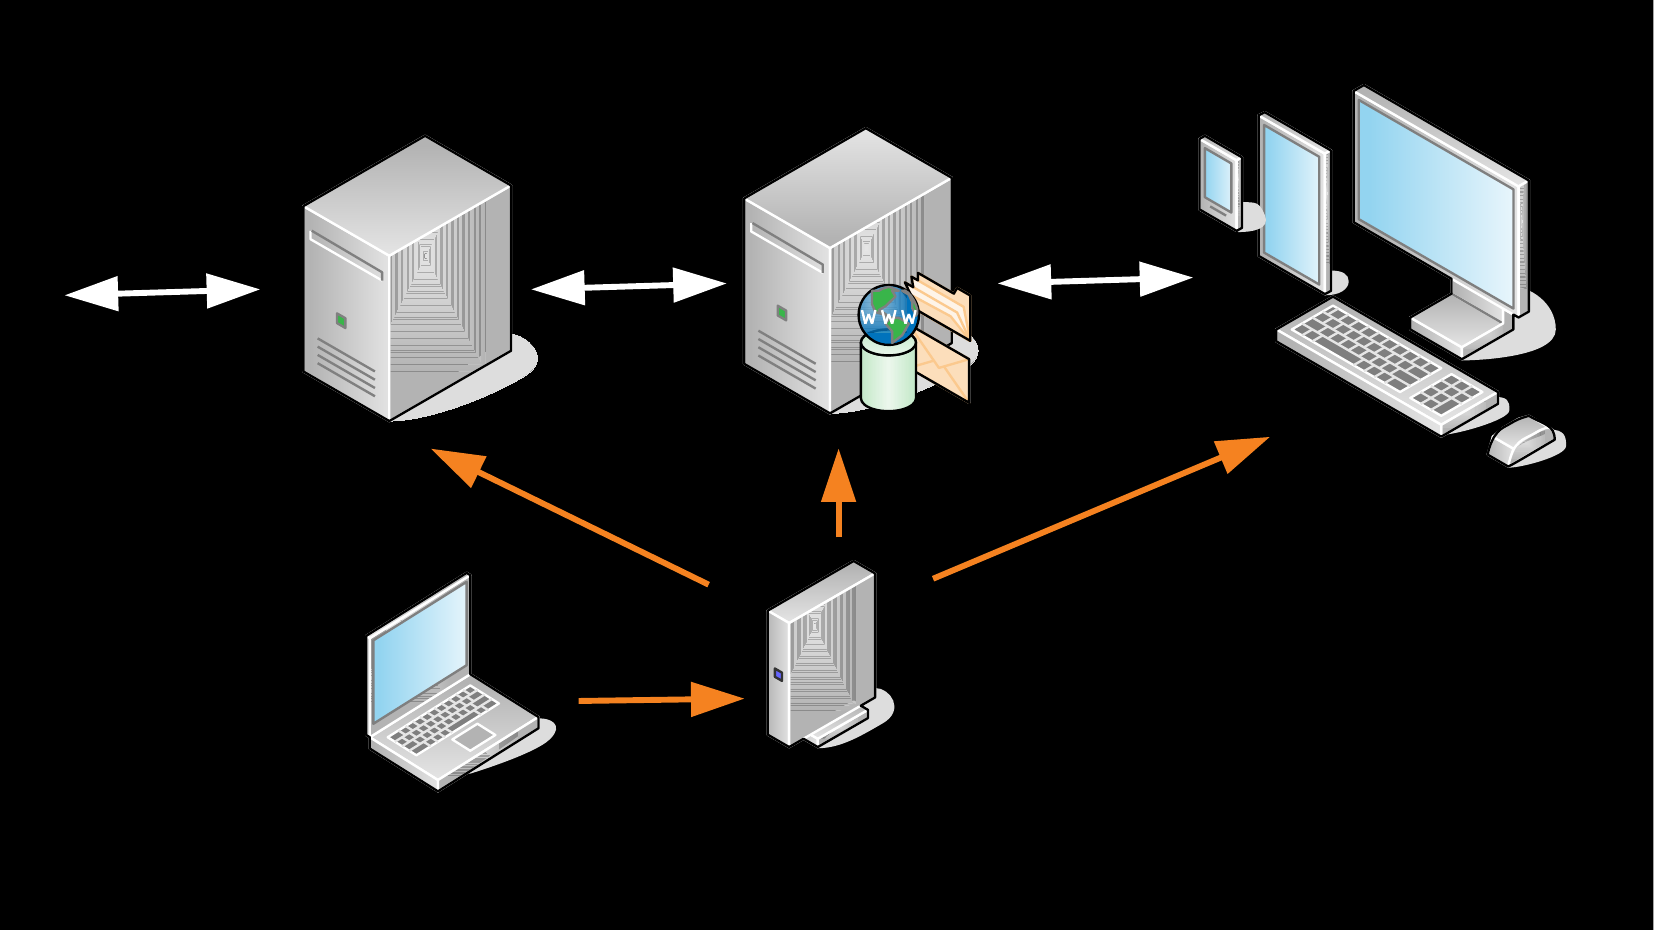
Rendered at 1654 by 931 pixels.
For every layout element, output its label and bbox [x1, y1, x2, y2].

text_box [394, 334, 538, 421]
text_box [305, 138, 509, 419]
text_box [1330, 271, 1348, 294]
text_box [746, 130, 969, 414]
text_box [1241, 114, 1329, 292]
text_box [769, 563, 873, 745]
text_box [368, 575, 537, 789]
text_box [1490, 418, 1553, 464]
text_box [1465, 292, 1555, 360]
text_box [951, 333, 979, 365]
text_box [473, 719, 555, 772]
text_box [1452, 398, 1509, 433]
text_box [822, 689, 894, 747]
text_box [1512, 431, 1565, 467]
text_box [1355, 88, 1527, 357]
text_box [1278, 299, 1496, 434]
text_box [1201, 138, 1240, 229]
